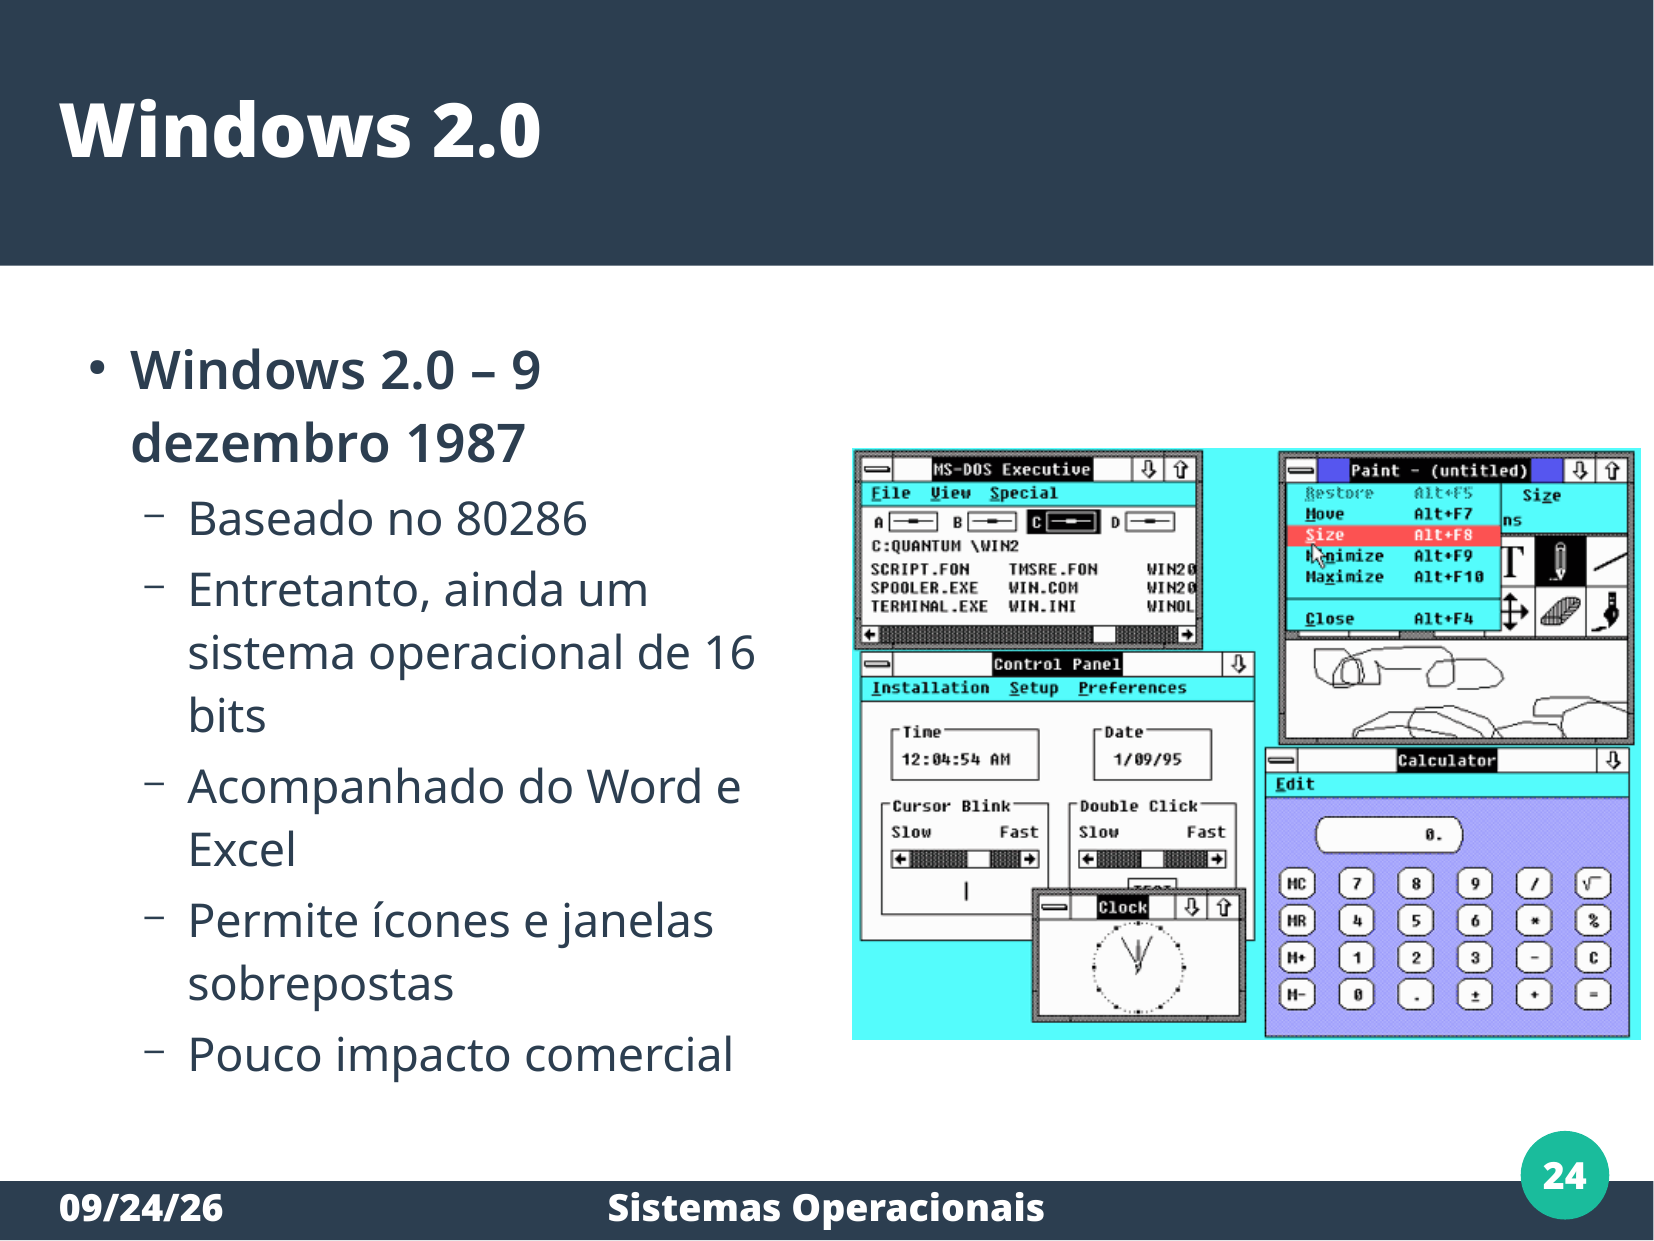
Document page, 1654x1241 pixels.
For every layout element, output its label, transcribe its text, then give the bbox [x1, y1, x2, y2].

title Windows 2.0 [59, 49, 1595, 207]
picture [852, 448, 1641, 1040]
list Windows 2.0 – 9 dezembro 1987 Baseado no 80286 Entretanto, ainda um sistema operacional de 16 bits Acompanhado do Word e Excel Permite ícones e janelas sobrepostas Pouco impacto comercial [59, 324, 804, 1099]
